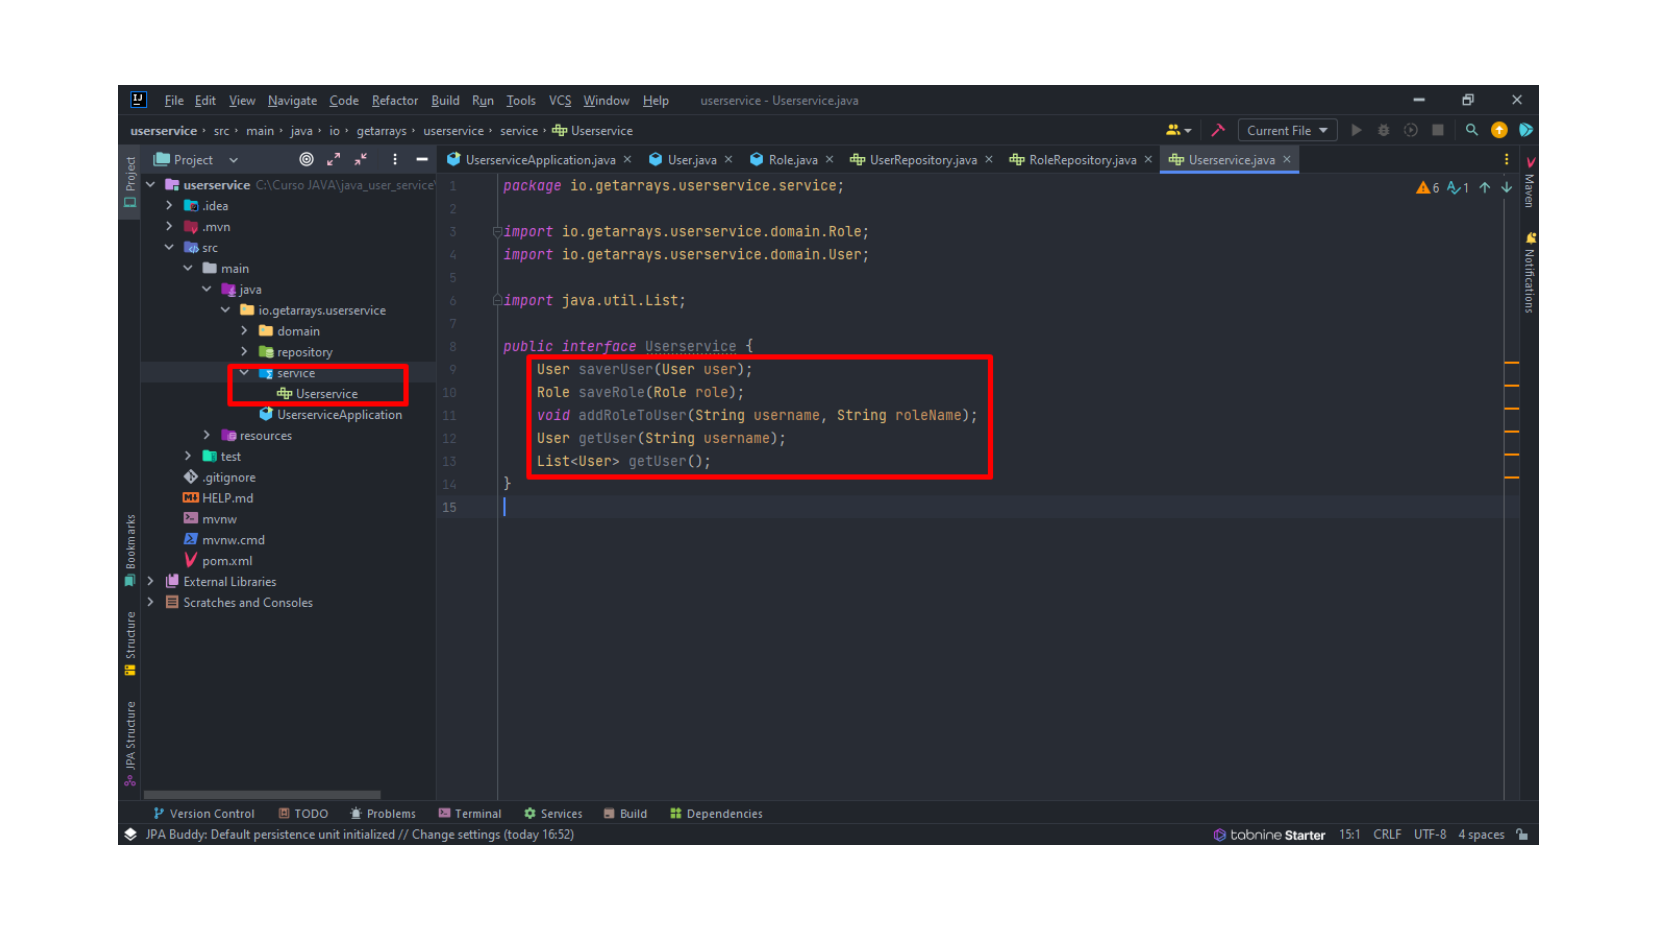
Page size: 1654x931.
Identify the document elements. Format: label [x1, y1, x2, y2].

picture [118, 85, 1539, 845]
